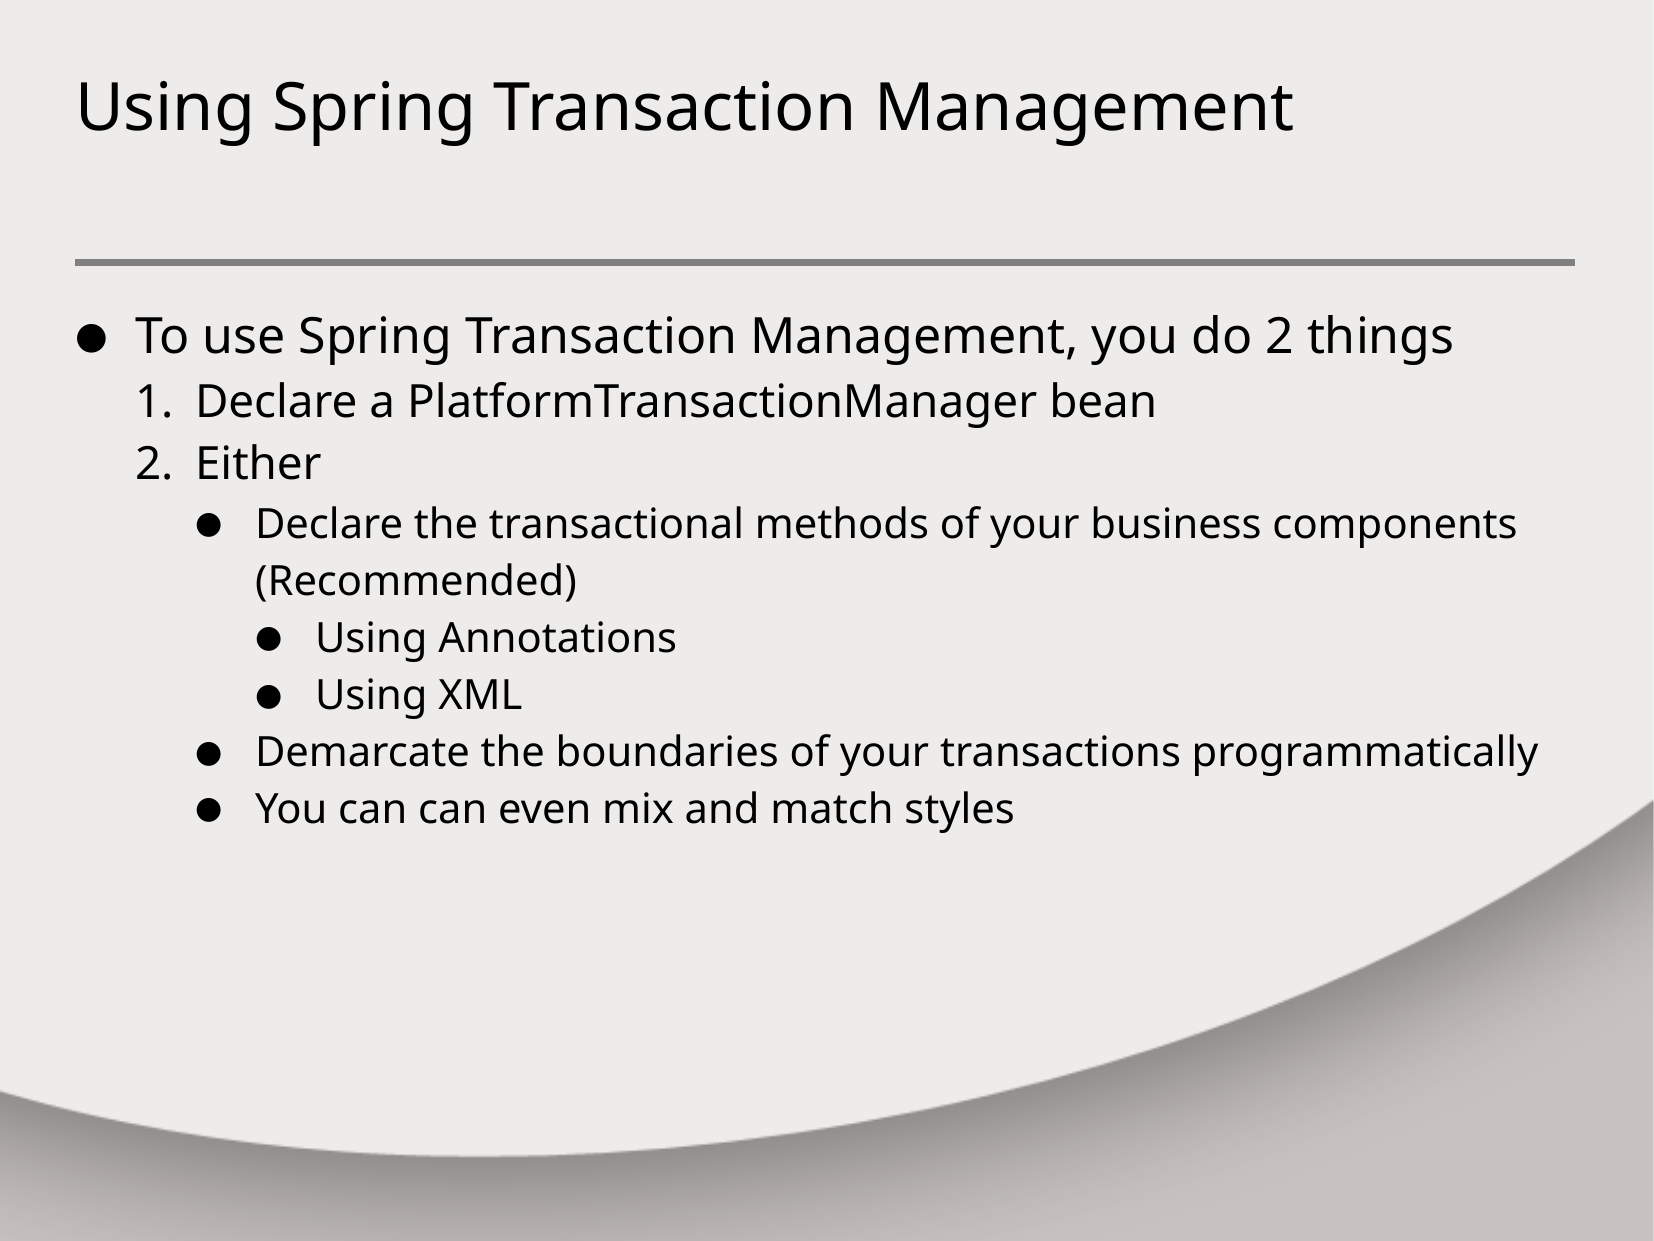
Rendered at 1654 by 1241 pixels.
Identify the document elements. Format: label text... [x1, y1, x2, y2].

picture [0, 0, 1654, 1241]
title Using Spring Transaction Management [75, 75, 1576, 226]
list To use Spring Transaction Management, you do 2 things Declare a PlatformTransactionManager bean Either Declare the transactional methods of your business components (Recommended) Using Annotations Using XML Demarcate the boundaries of your transactions programmatically You can can even mix and match styles [75, 300, 1576, 1163]
